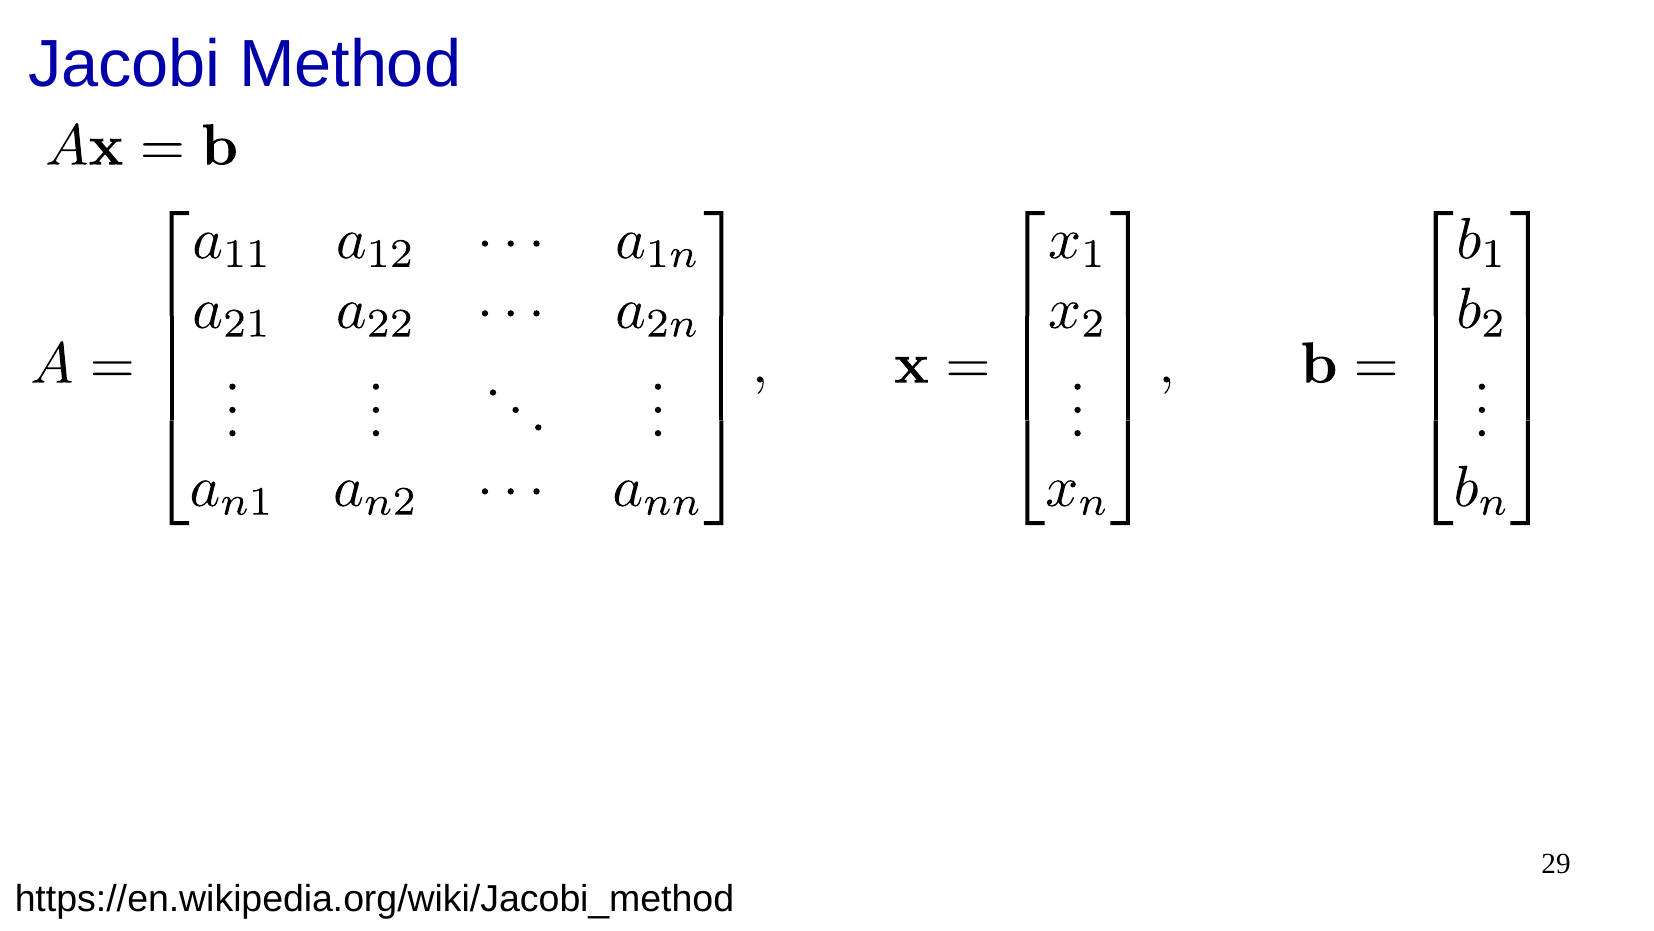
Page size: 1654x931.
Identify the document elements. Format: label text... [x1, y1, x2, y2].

title Jacobi Method [28, 21, 1626, 106]
text_box [30, 211, 1549, 526]
text_box https://en.wikipedia.org/wiki/Jacobi_method [0, 870, 750, 927]
text_box [45, 122, 238, 166]
